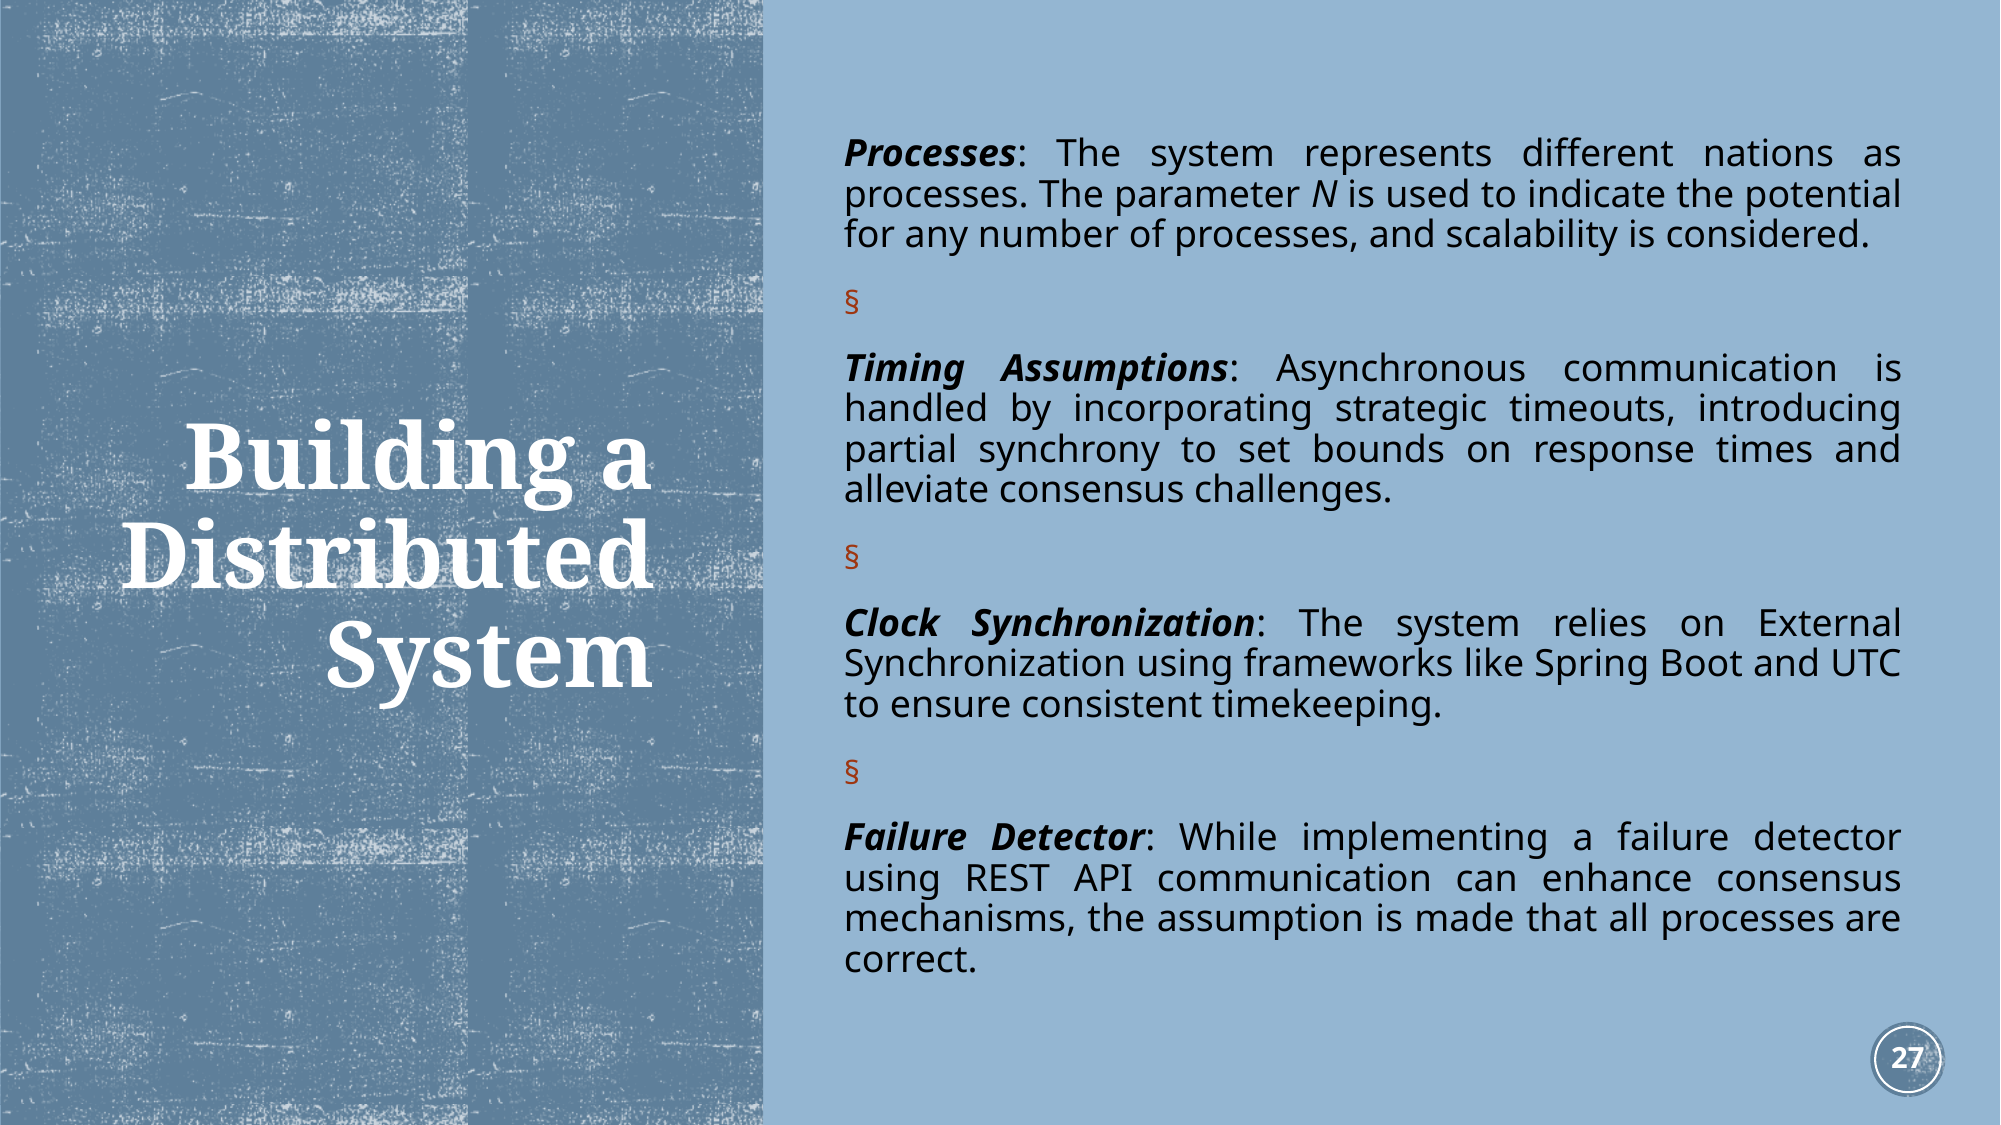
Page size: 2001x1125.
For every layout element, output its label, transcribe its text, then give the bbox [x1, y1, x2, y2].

slide_number 26 [1855, 1028, 1961, 1089]
list Processes: The system represents different nations as processes. The parameter N is used to indicate the potential for any number of processes, and scalability is considered. Timing Assumptions: Asynchronous communication is handled by incorporating strategic timeouts, introducing partial synchrony to set bounds on response times and alleviate consensus challenges. Clock Synchronization: The system relies on External Synchronization using frameworks like Spring Boot and UTC to ensure consistent timekeeping. Failure Detector: While implementing a failure detector using REST API communication can enhance consensus mechanisms, the assumption is made that all processes are correct. [829, 102, 1918, 1013]
title Building a Distributed System [105, 105, 711, 1013]
text_box [0, 0, 2000, 1125]
